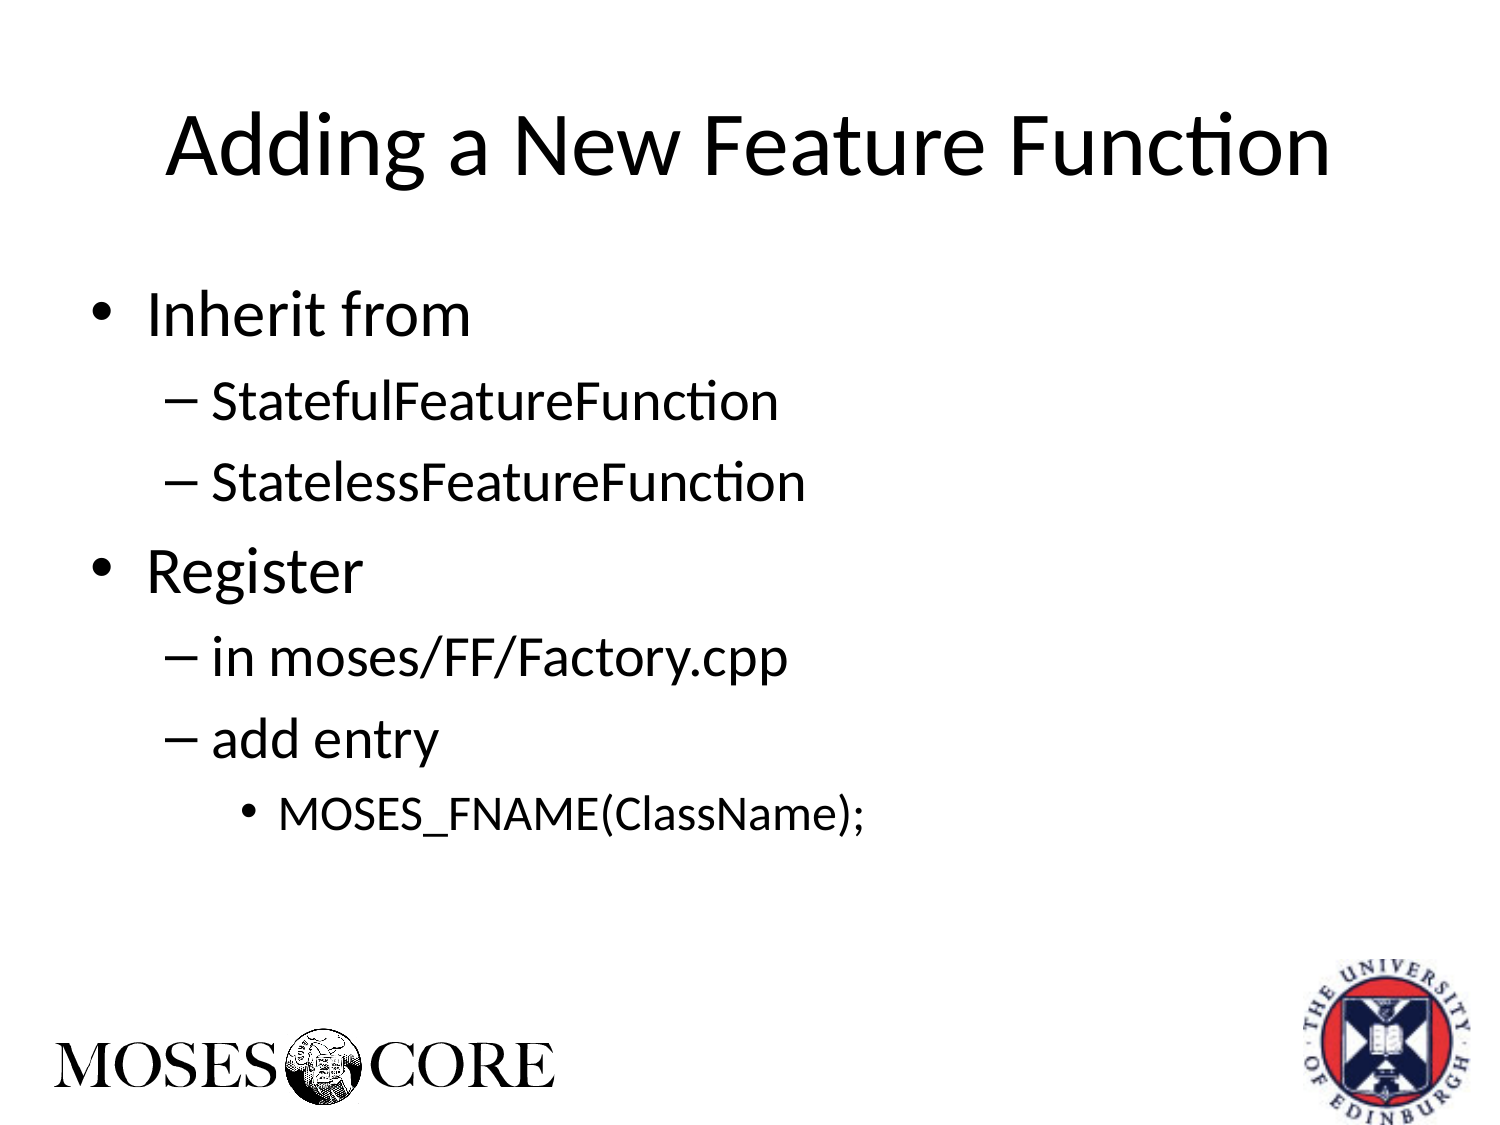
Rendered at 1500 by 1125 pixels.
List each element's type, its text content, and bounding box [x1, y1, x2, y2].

picture [53, 1025, 555, 1108]
list Inherit from StatefulFeatureFunction StatelessFeatureFunction Register in moses/FF/Factory.cpp add entry MOSES_FNAME(ClassName); [75, 262, 1425, 1005]
title Adding a New Feature Function [75, 45, 1425, 233]
picture [1303, 959, 1475, 1125]
